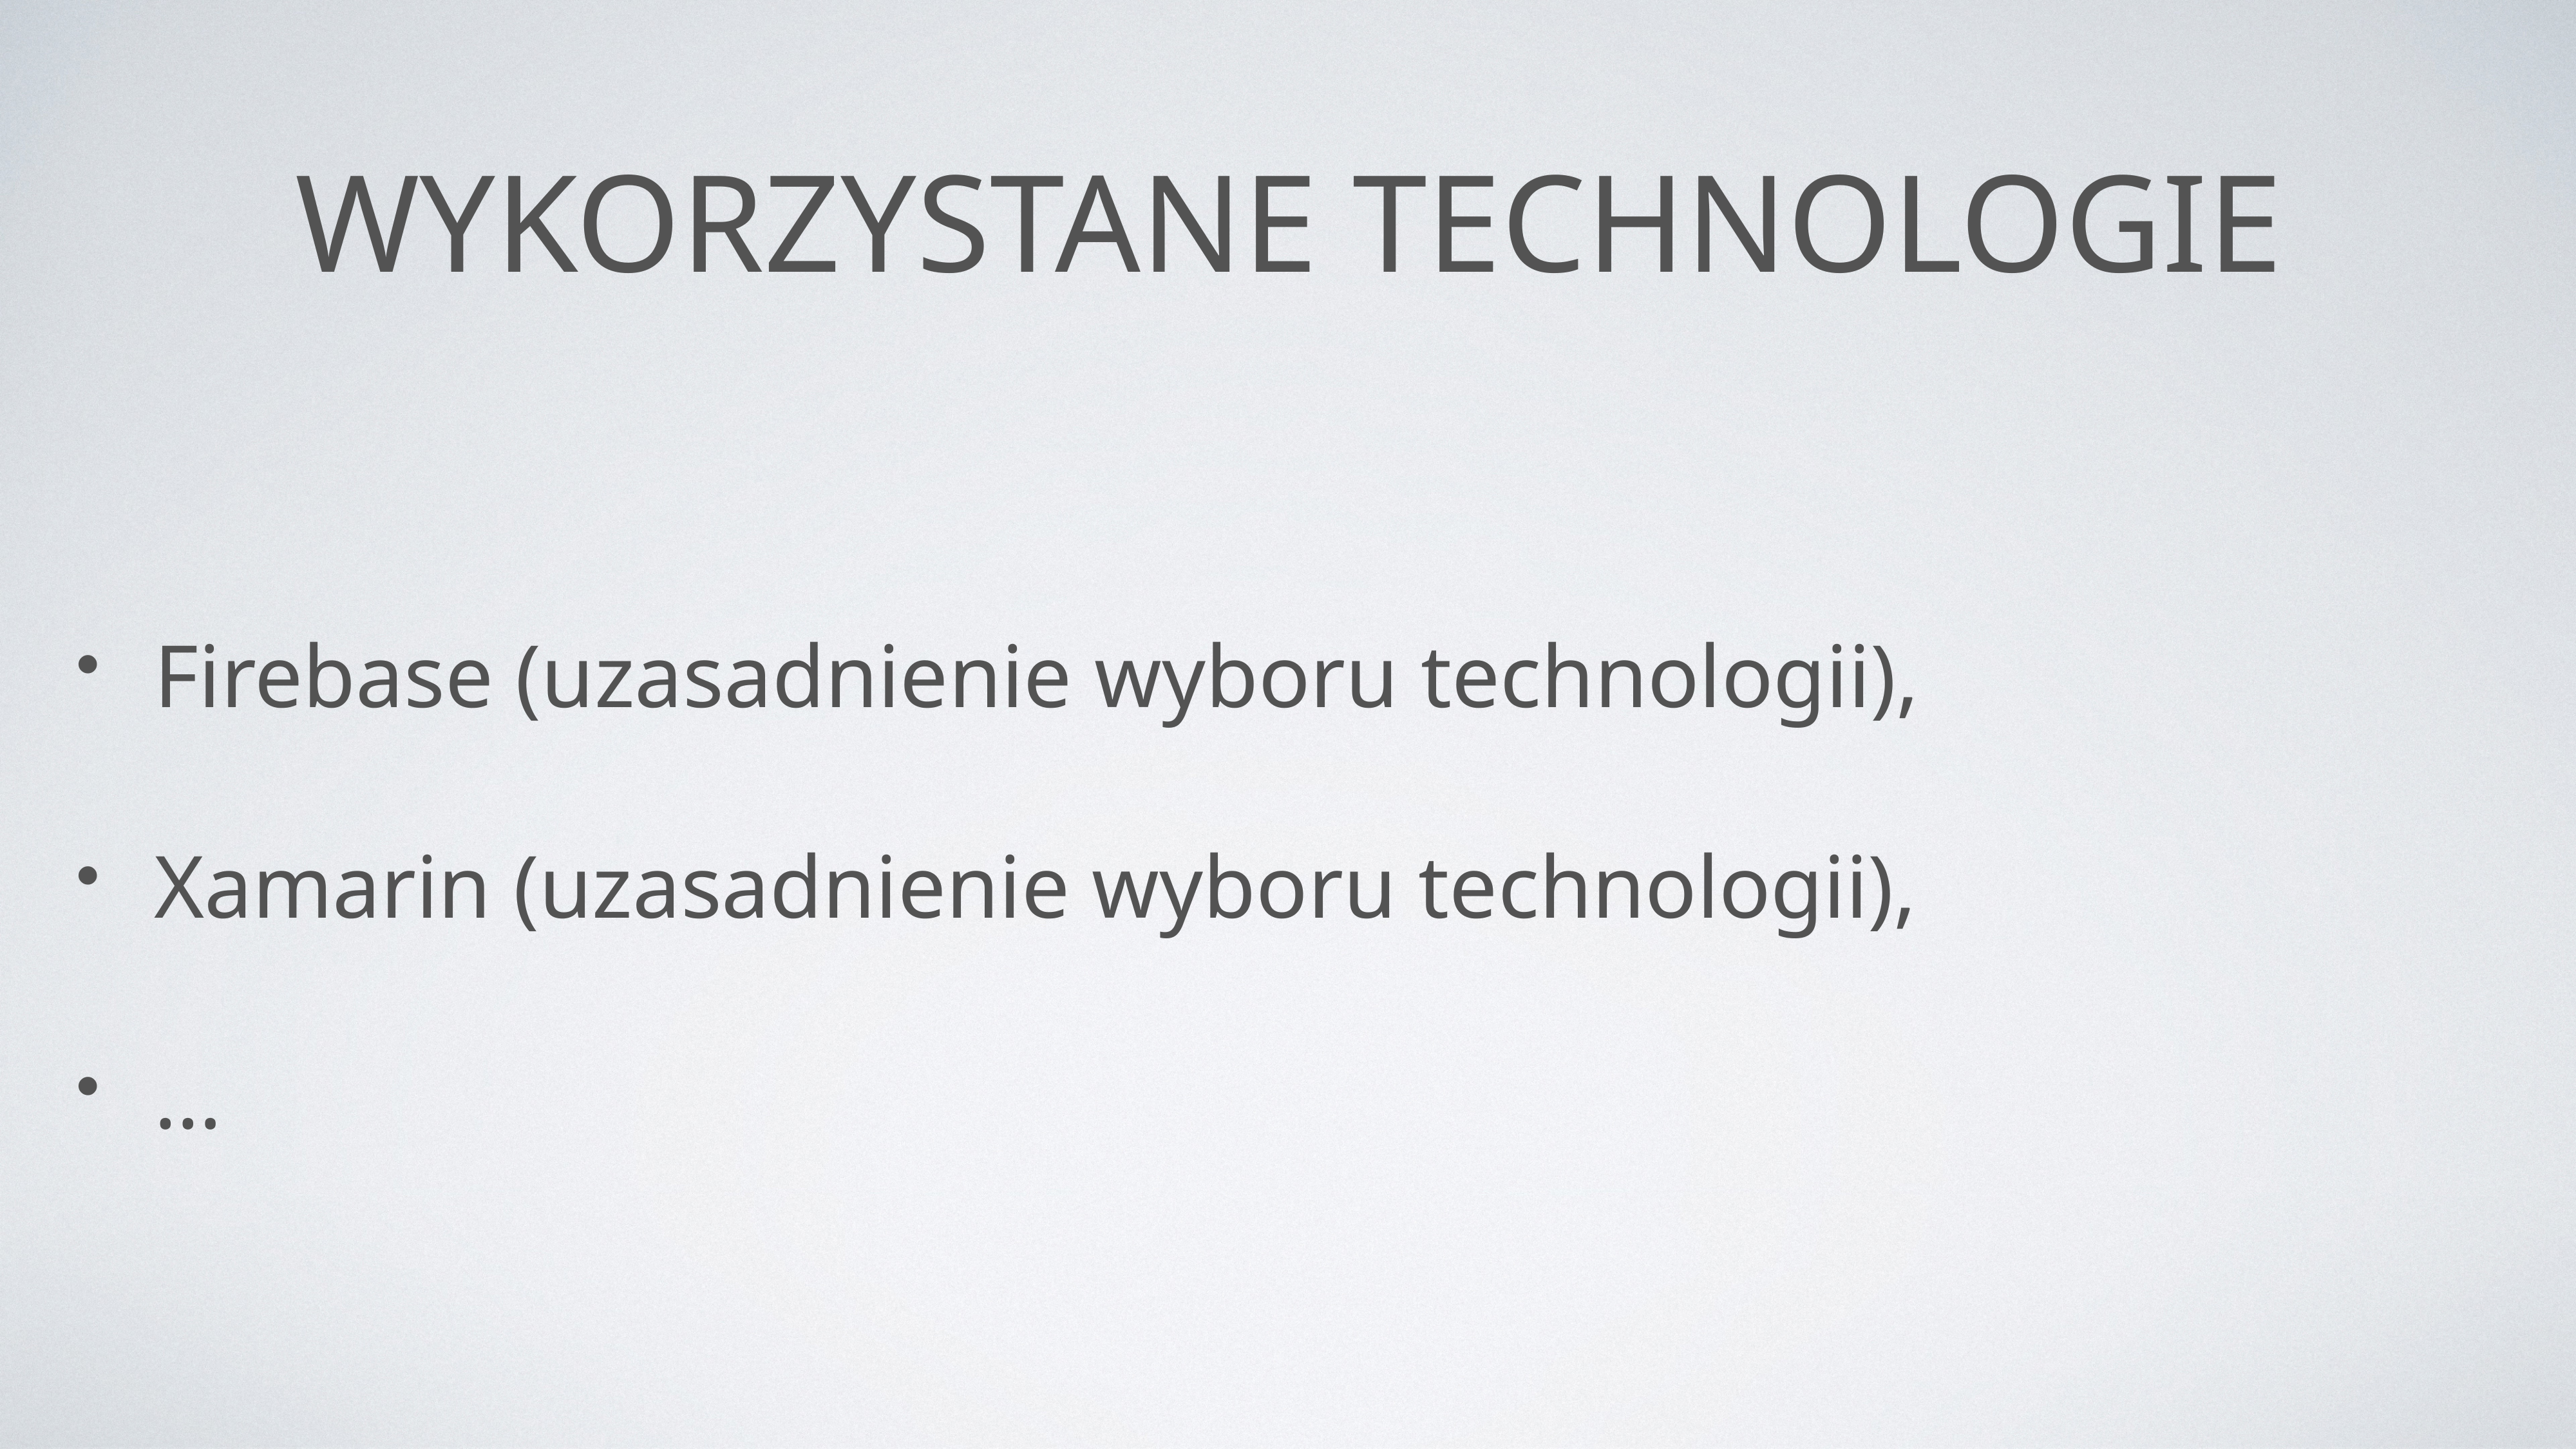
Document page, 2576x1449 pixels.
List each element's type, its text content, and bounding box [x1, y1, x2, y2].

list Firebase (uzasadnienie wyboru technologii), Xamarin (uzasadnienie wyboru technologii), … [71, 405, 2506, 1342]
picture [0, 0, 2576, 1449]
title Wykorzystane technologie [71, 37, 2506, 400]
